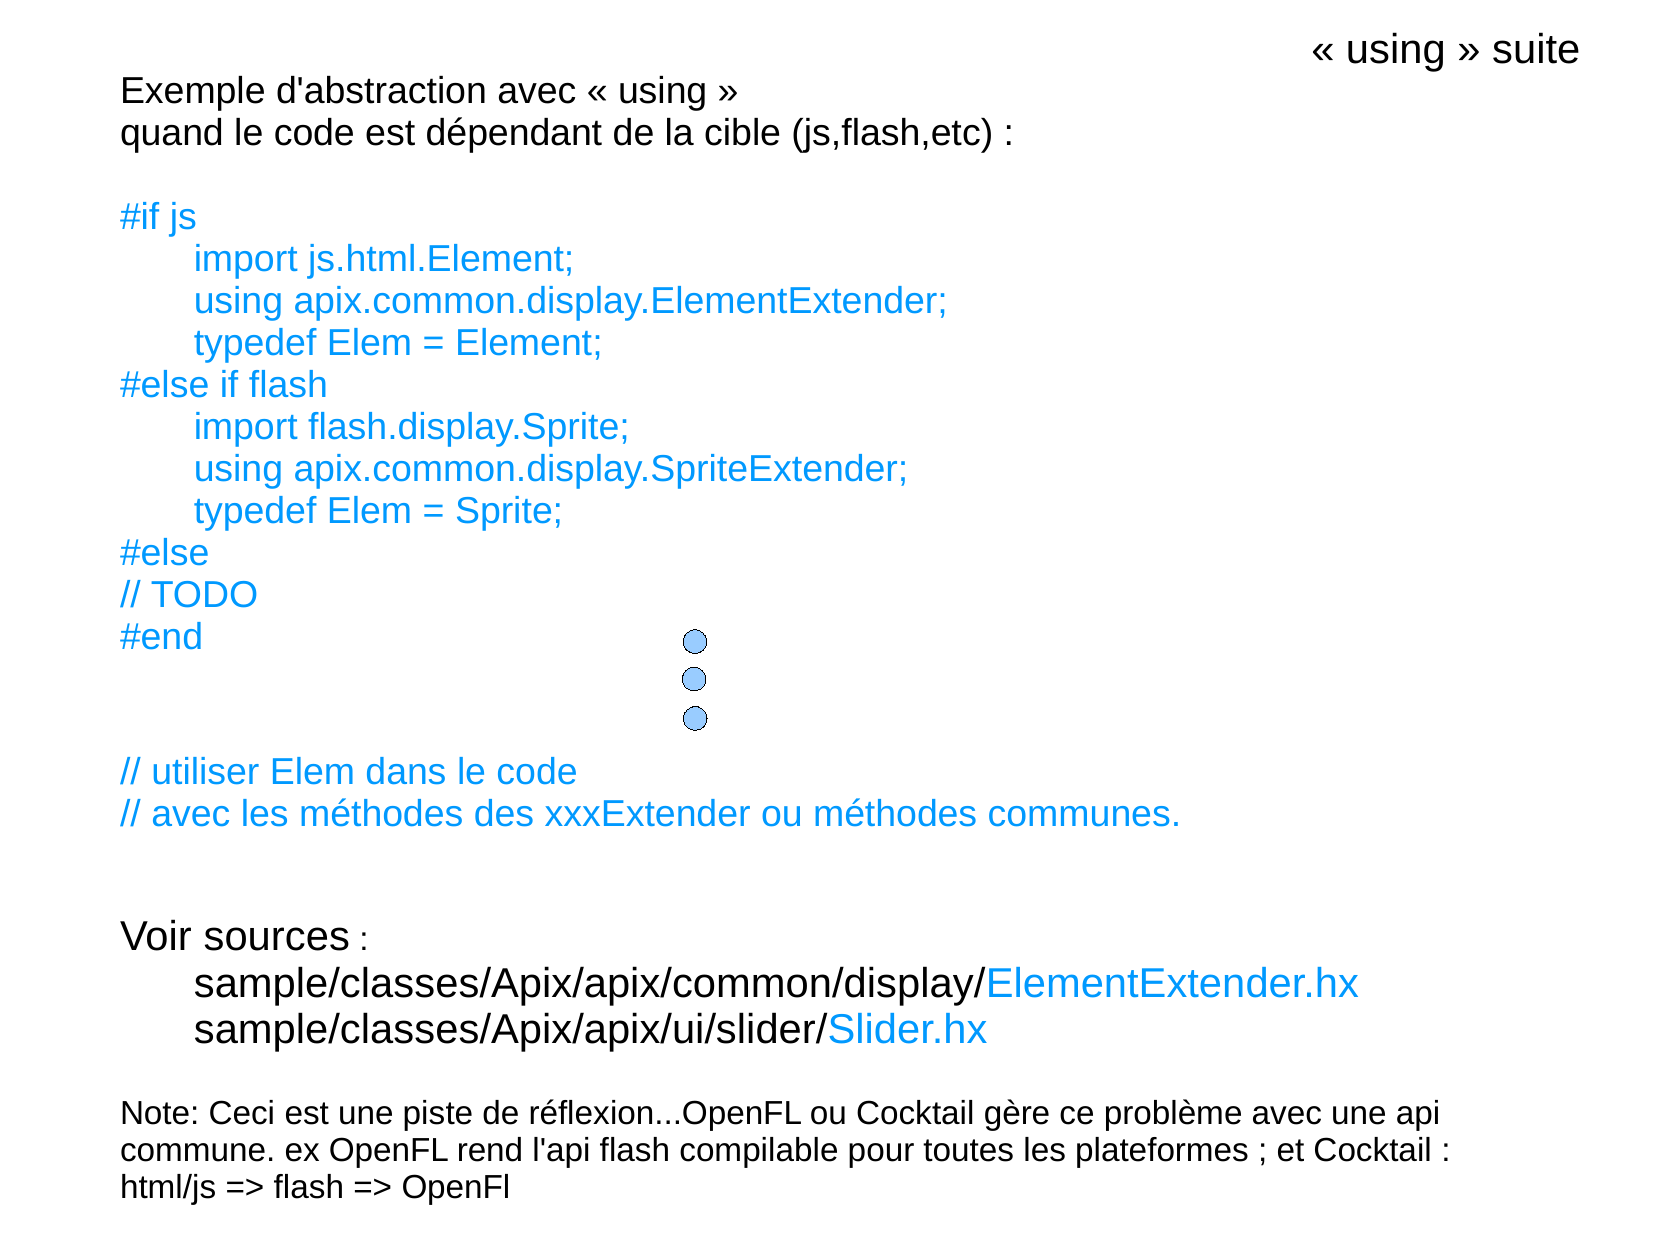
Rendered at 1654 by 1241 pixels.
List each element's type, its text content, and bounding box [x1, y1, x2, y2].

text_box « using » suite [1296, 18, 1622, 81]
text_box [683, 629, 707, 654]
text_box Exemple d'abstraction avec « using » quand le code est dépendant de la cible (js,flash,etc) : #if js import js.html.Element; using apix.common.display.ElementExtender; typedef Elem = Element; #else if flash import flash.display.Sprite; using apix.common.display.SpriteExtender; typedef Elem = Sprite; #else // TODO #end // utiliser Elem dans le code // avec les méthodes des xxxExtender ou méthodes communes. Voir sources : sample/classes/Apix/apix/common/display/ElementExtender.hx sample/classes/Apix/apix/ui/slider/Slider.hx Note: Ceci est une piste de réflexion...OpenFL ou Cocktail gère ce problème avec une api commune. ex OpenFL rend l'api flash compilable pour toutes les plateformes ; et Cocktail : html/js => flash => OpenFl [105, 62, 1540, 1241]
text_box [683, 706, 708, 731]
text_box [682, 667, 706, 691]
